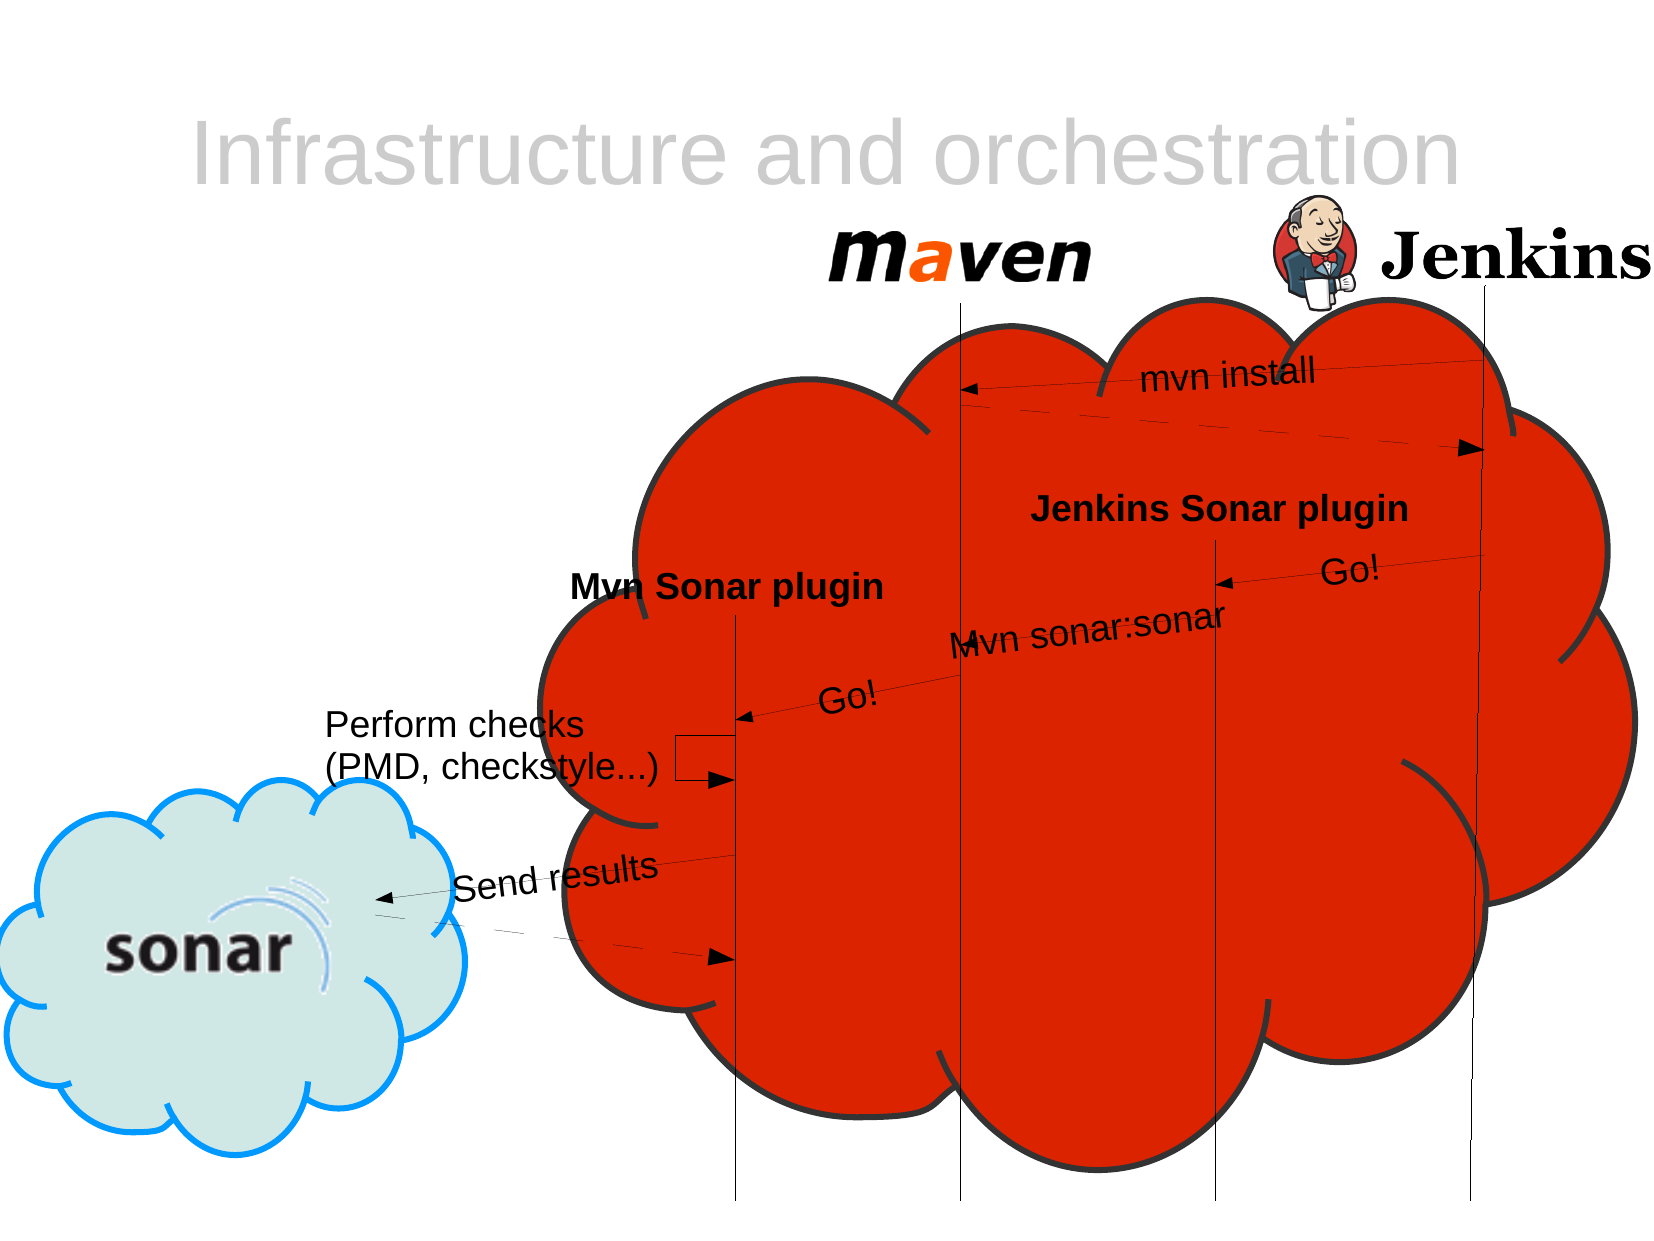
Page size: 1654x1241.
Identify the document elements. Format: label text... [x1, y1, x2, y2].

text_box Mvn Sonar plugin [555, 558, 916, 616]
text_box [676, 736, 735, 780]
text_box Jenkins Sonar plugin [1015, 480, 1426, 537]
picture [98, 875, 339, 1006]
text_box [1053, 628, 1063, 633]
text_box [564, 856, 735, 1072]
text_box [823, 701, 841, 711]
text_box [1157, 621, 1168, 632]
text_box Perform checks (PMD, checkstyle...) [309, 696, 676, 796]
text_box [635, 337, 960, 718]
text_box [1284, 373, 1293, 381]
text_box [566, 870, 576, 875]
text_box [851, 690, 860, 696]
text_box [1178, 614, 1186, 619]
text_box [961, 618, 1215, 1171]
text_box [1075, 626, 1083, 631]
text_box [986, 642, 992, 650]
text_box [566, 781, 735, 874]
text_box [605, 871, 615, 882]
text_box [1157, 373, 1165, 378]
text_box [1325, 572, 1343, 582]
text_box [1198, 619, 1208, 627]
text_box [736, 676, 960, 1118]
text_box [0, 780, 466, 1156]
text_box [1354, 564, 1364, 569]
text_box [540, 616, 735, 735]
text_box [1005, 634, 1013, 639]
picture [825, 209, 1096, 303]
text_box [1145, 374, 1153, 379]
text_box [961, 300, 1483, 389]
text_box [1210, 616, 1215, 626]
text_box [1095, 631, 1105, 639]
text_box [1177, 378, 1183, 386]
picture [1269, 191, 1654, 316]
text_box [961, 349, 1636, 1119]
text_box [1053, 634, 1064, 644]
text_box [1234, 369, 1243, 374]
text_box [851, 696, 862, 706]
text_box [1354, 569, 1365, 580]
title Infrastructure and orchestration [82, 49, 1571, 257]
text_box [1157, 616, 1167, 621]
